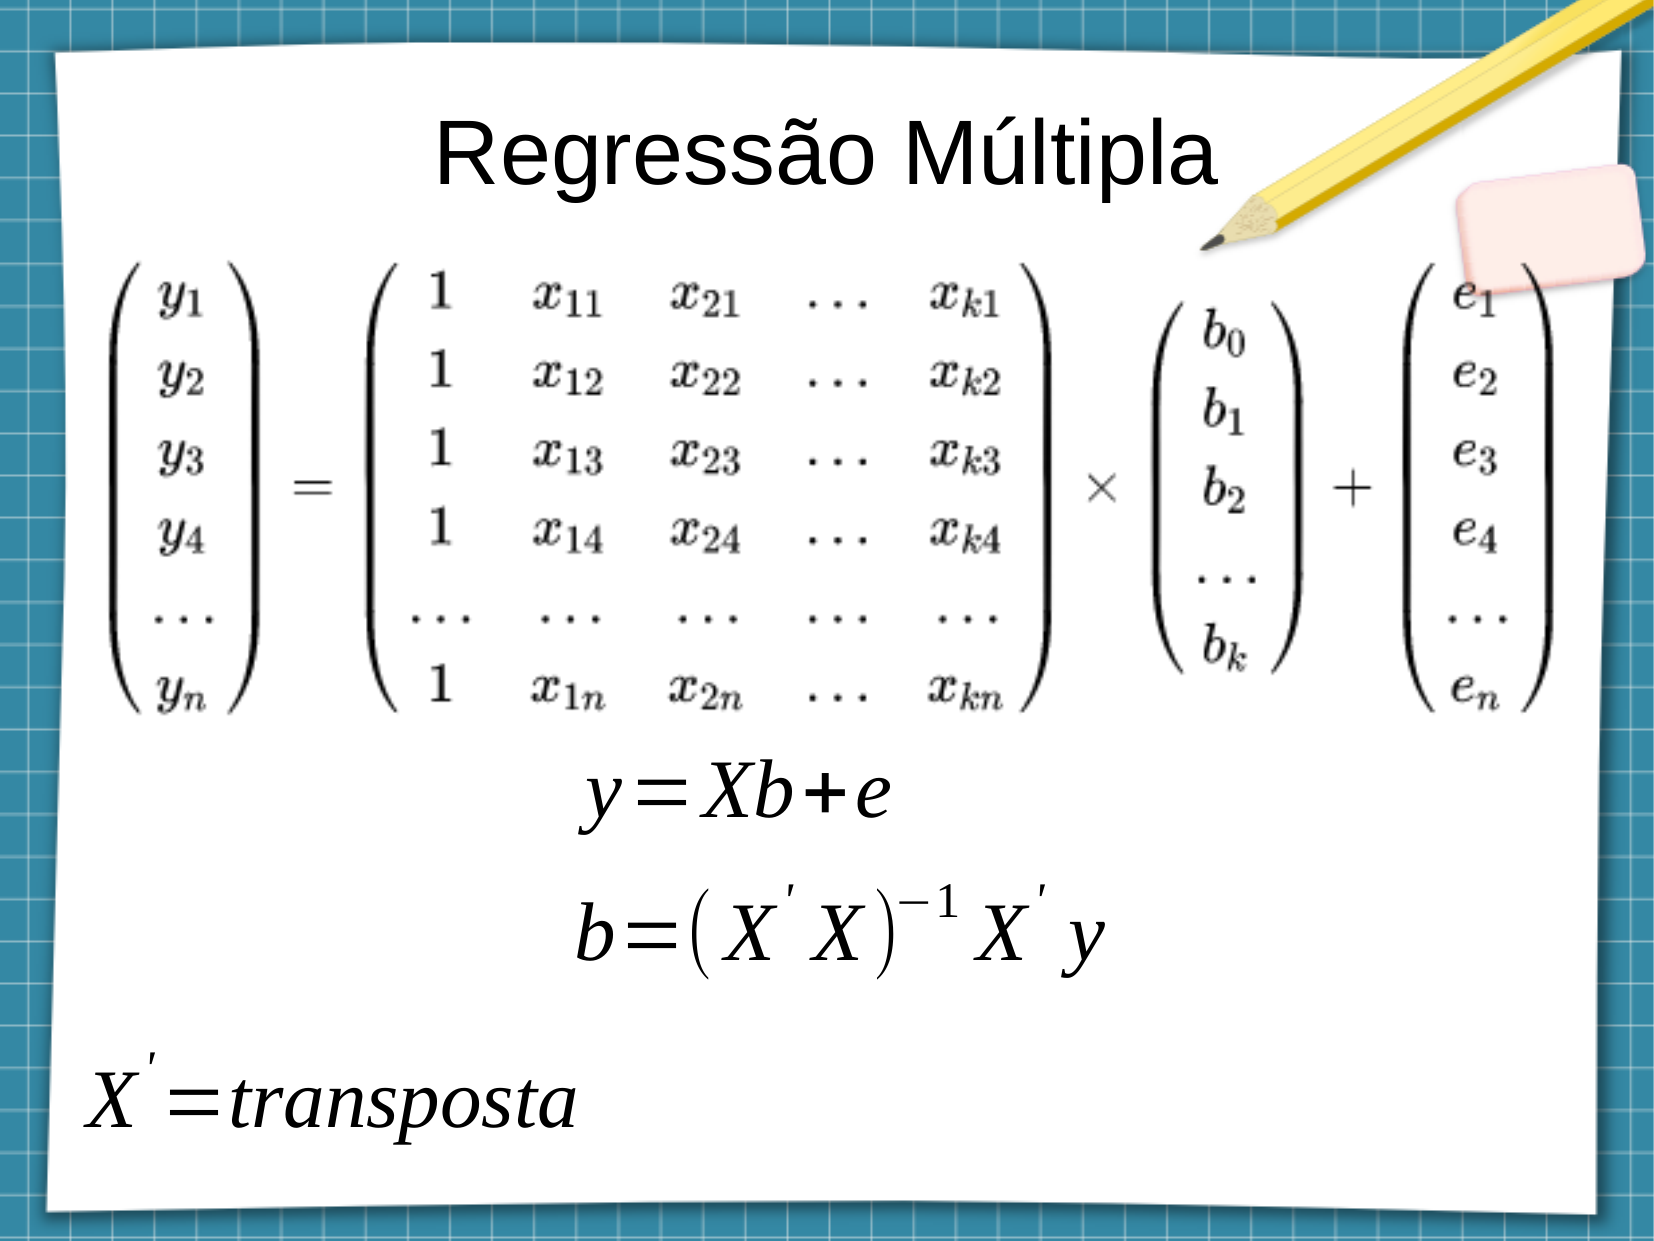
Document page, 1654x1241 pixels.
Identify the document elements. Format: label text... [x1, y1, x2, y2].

chart [73, 1041, 587, 1146]
chart [568, 874, 1115, 984]
picture [0, 0, 1654, 1241]
title Regressão Múltipla [82, 49, 1571, 257]
chart [568, 744, 902, 837]
